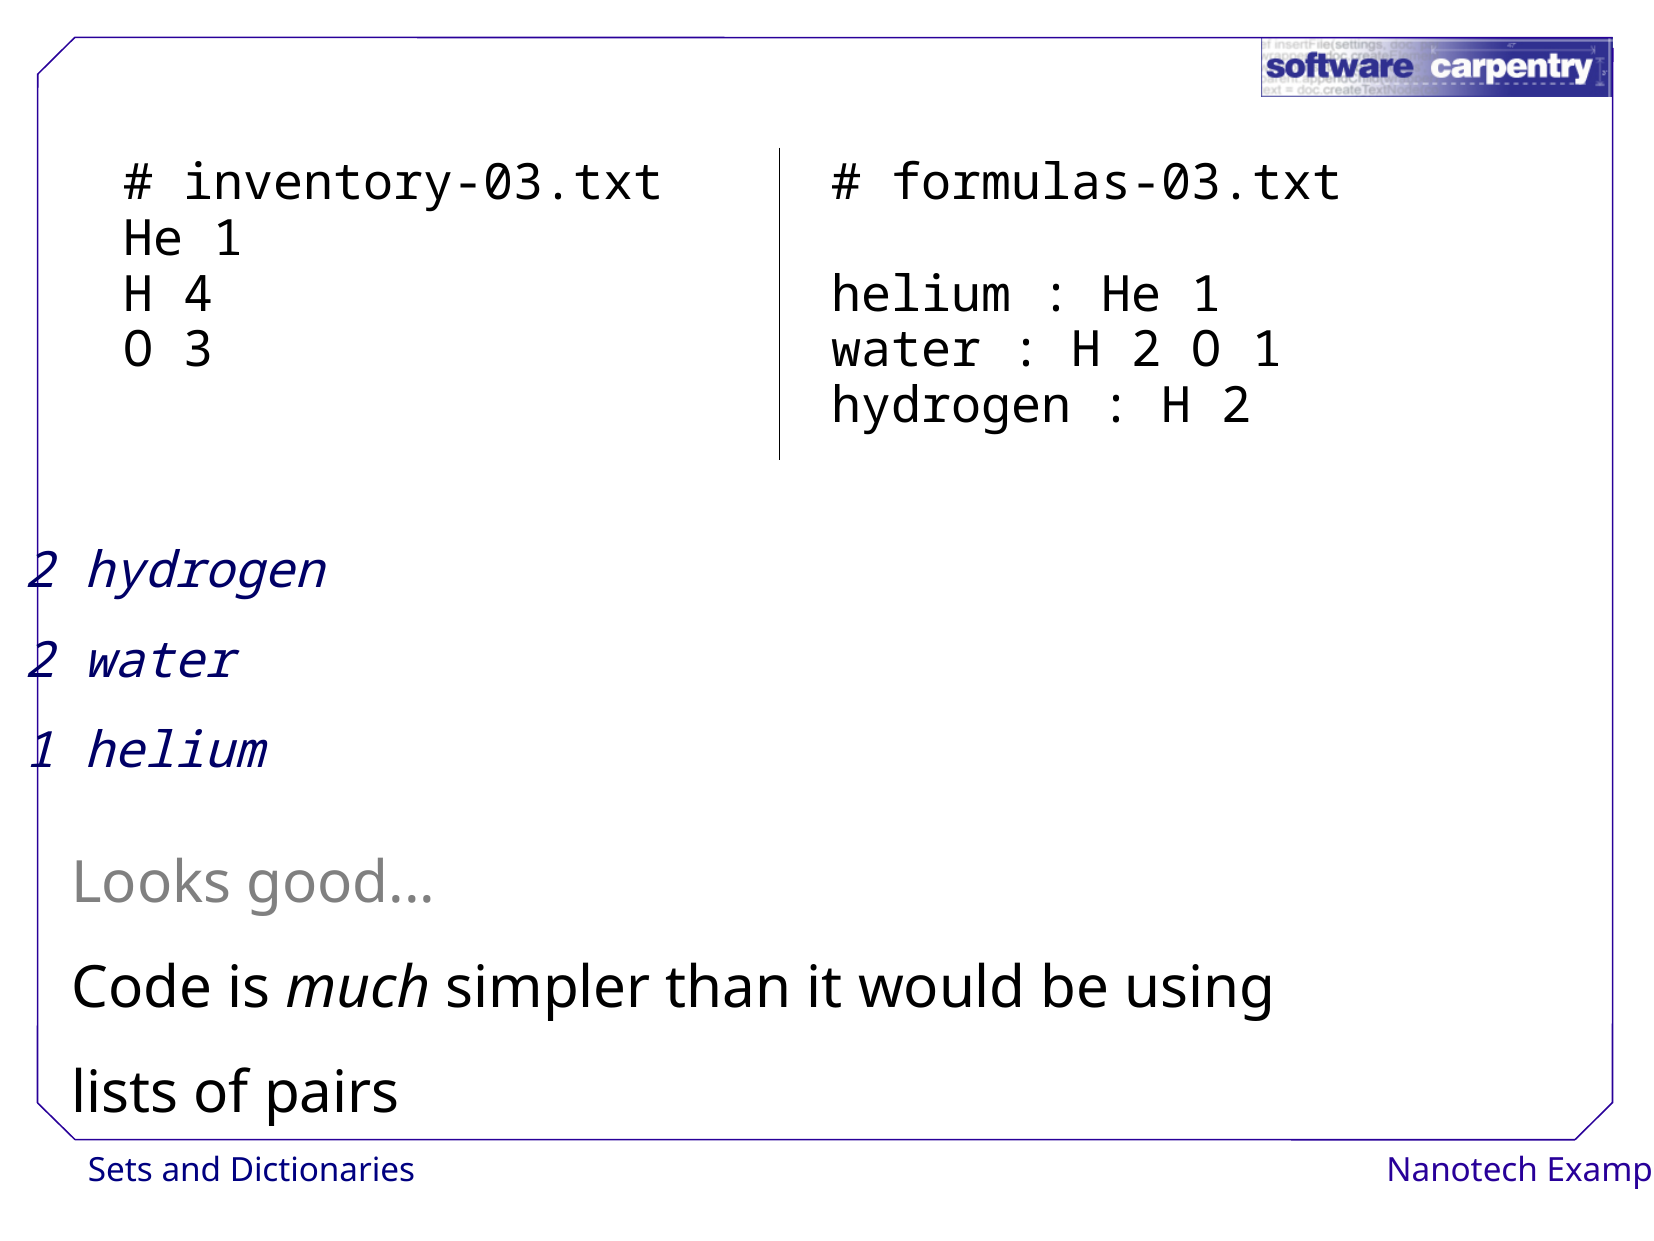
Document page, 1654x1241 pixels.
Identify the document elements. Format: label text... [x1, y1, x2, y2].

text_box Looks good... Code is much simpler than it would be using lists of pairs [56, 801, 1441, 1132]
text_box 2 hydrogen 2 water 1 helium [10, 499, 490, 786]
text_box # inventory-03.txt He 1 H 4 O 3 [108, 147, 817, 479]
text_box # formulas-03.txt helium : He 1 water : H 2 O 1 hydrogen : H 2 [817, 147, 1527, 479]
picture [1261, 39, 1613, 97]
